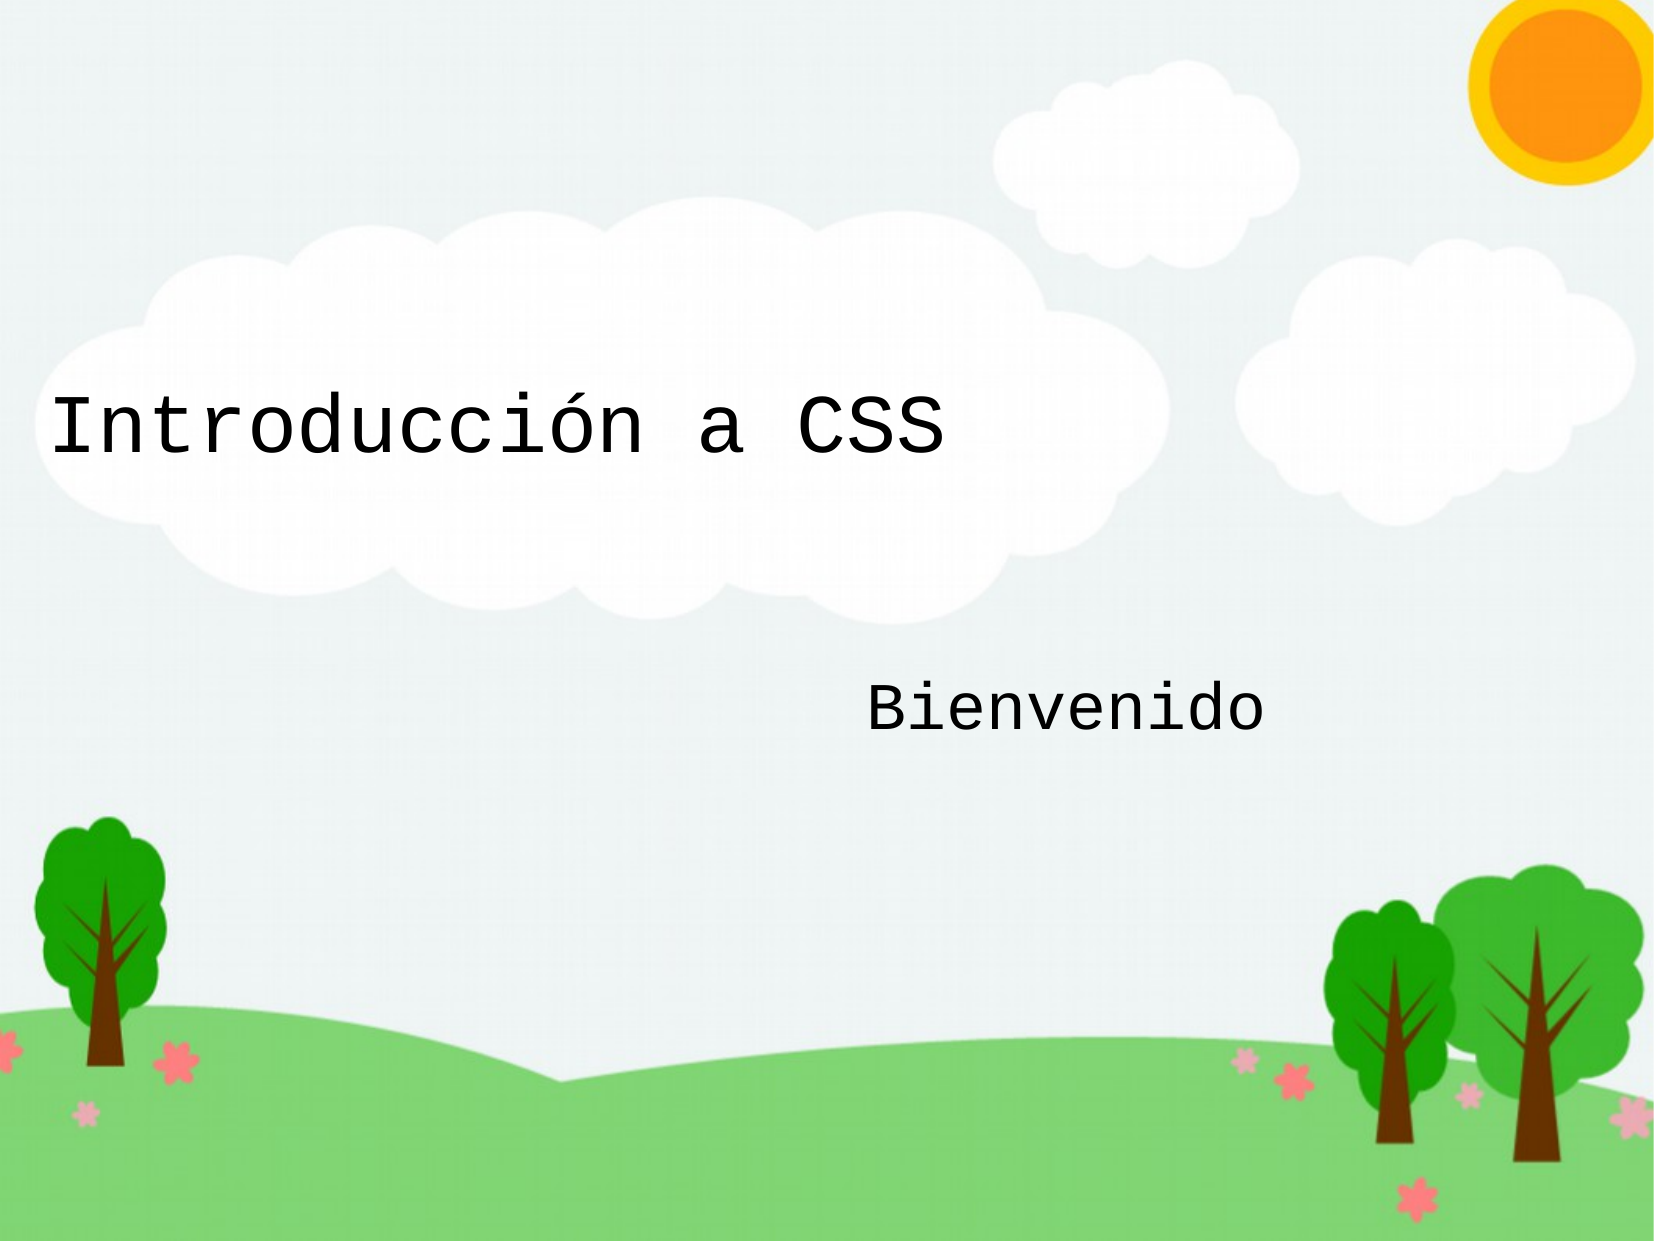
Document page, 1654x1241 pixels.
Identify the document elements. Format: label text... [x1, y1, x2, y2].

title Introducción a CSS [47, 283, 1512, 577]
picture [0, 0, 1654, 1241]
subtitle Bienvenido [661, 632, 1512, 792]
